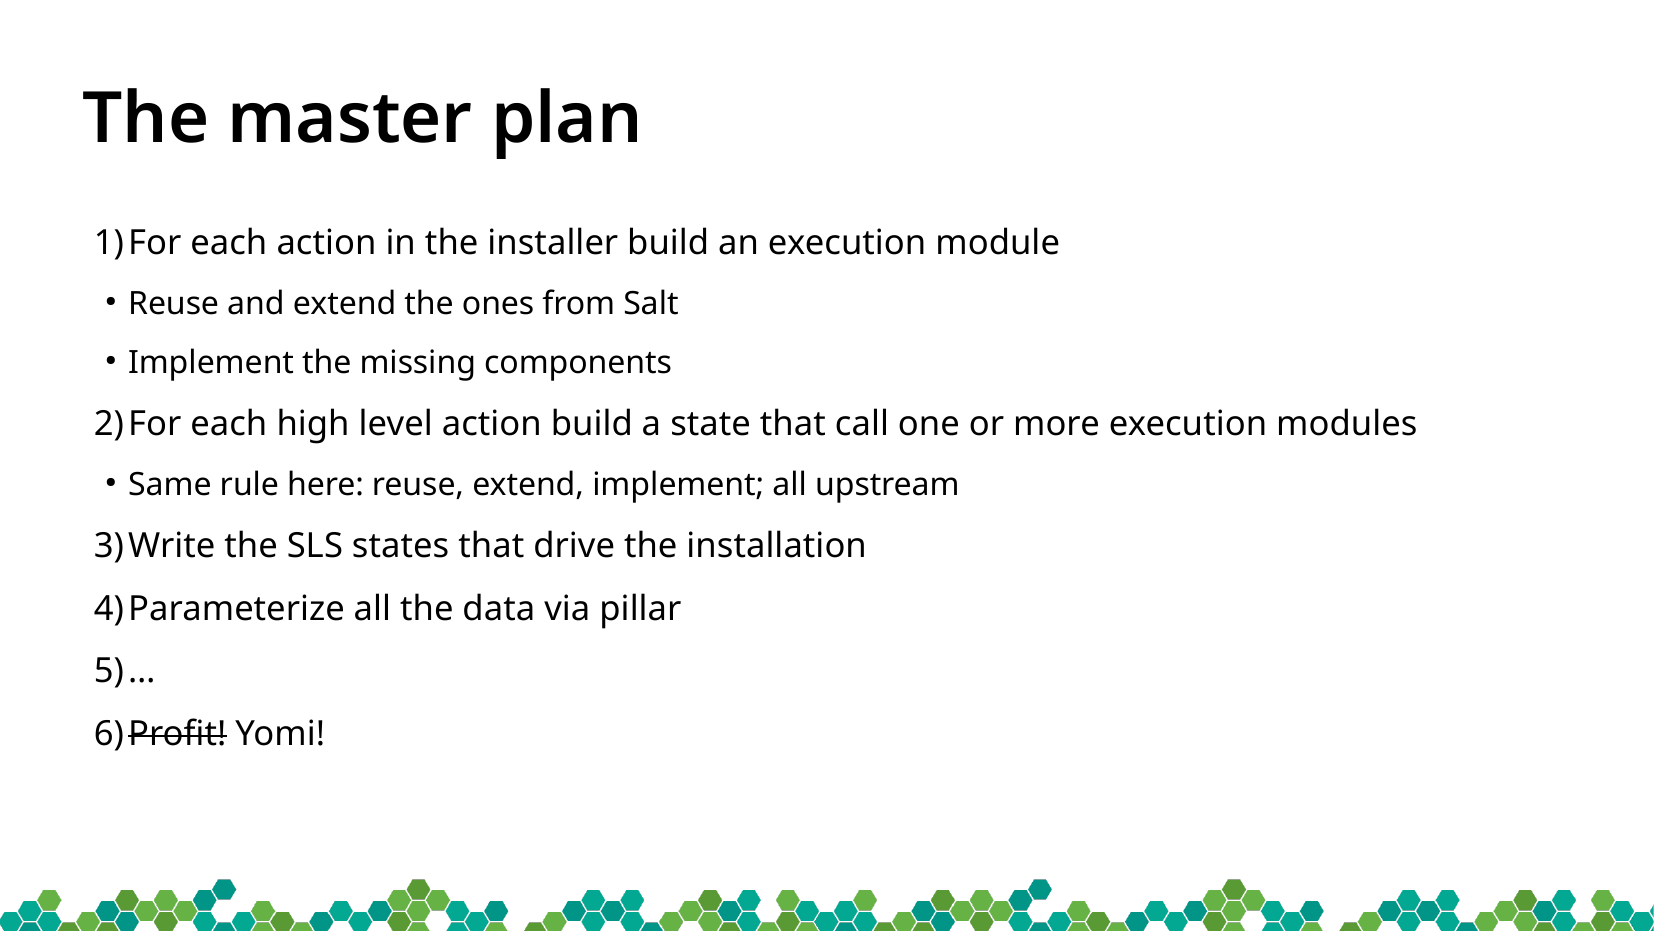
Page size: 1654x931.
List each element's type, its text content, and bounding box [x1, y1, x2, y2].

title The master plan [82, 37, 1571, 193]
picture [0, 871, 1654, 931]
list For each action in the installer build an execution module Reuse and extend the ones from Salt Implement the missing components For each high level action build a state that call one or more execution modules Same rule here: reuse, extend, implement; all upstream Write the SLS states that drive the installation Parameterize all the data via pillar … Profit! Yomi! [82, 217, 1571, 758]
